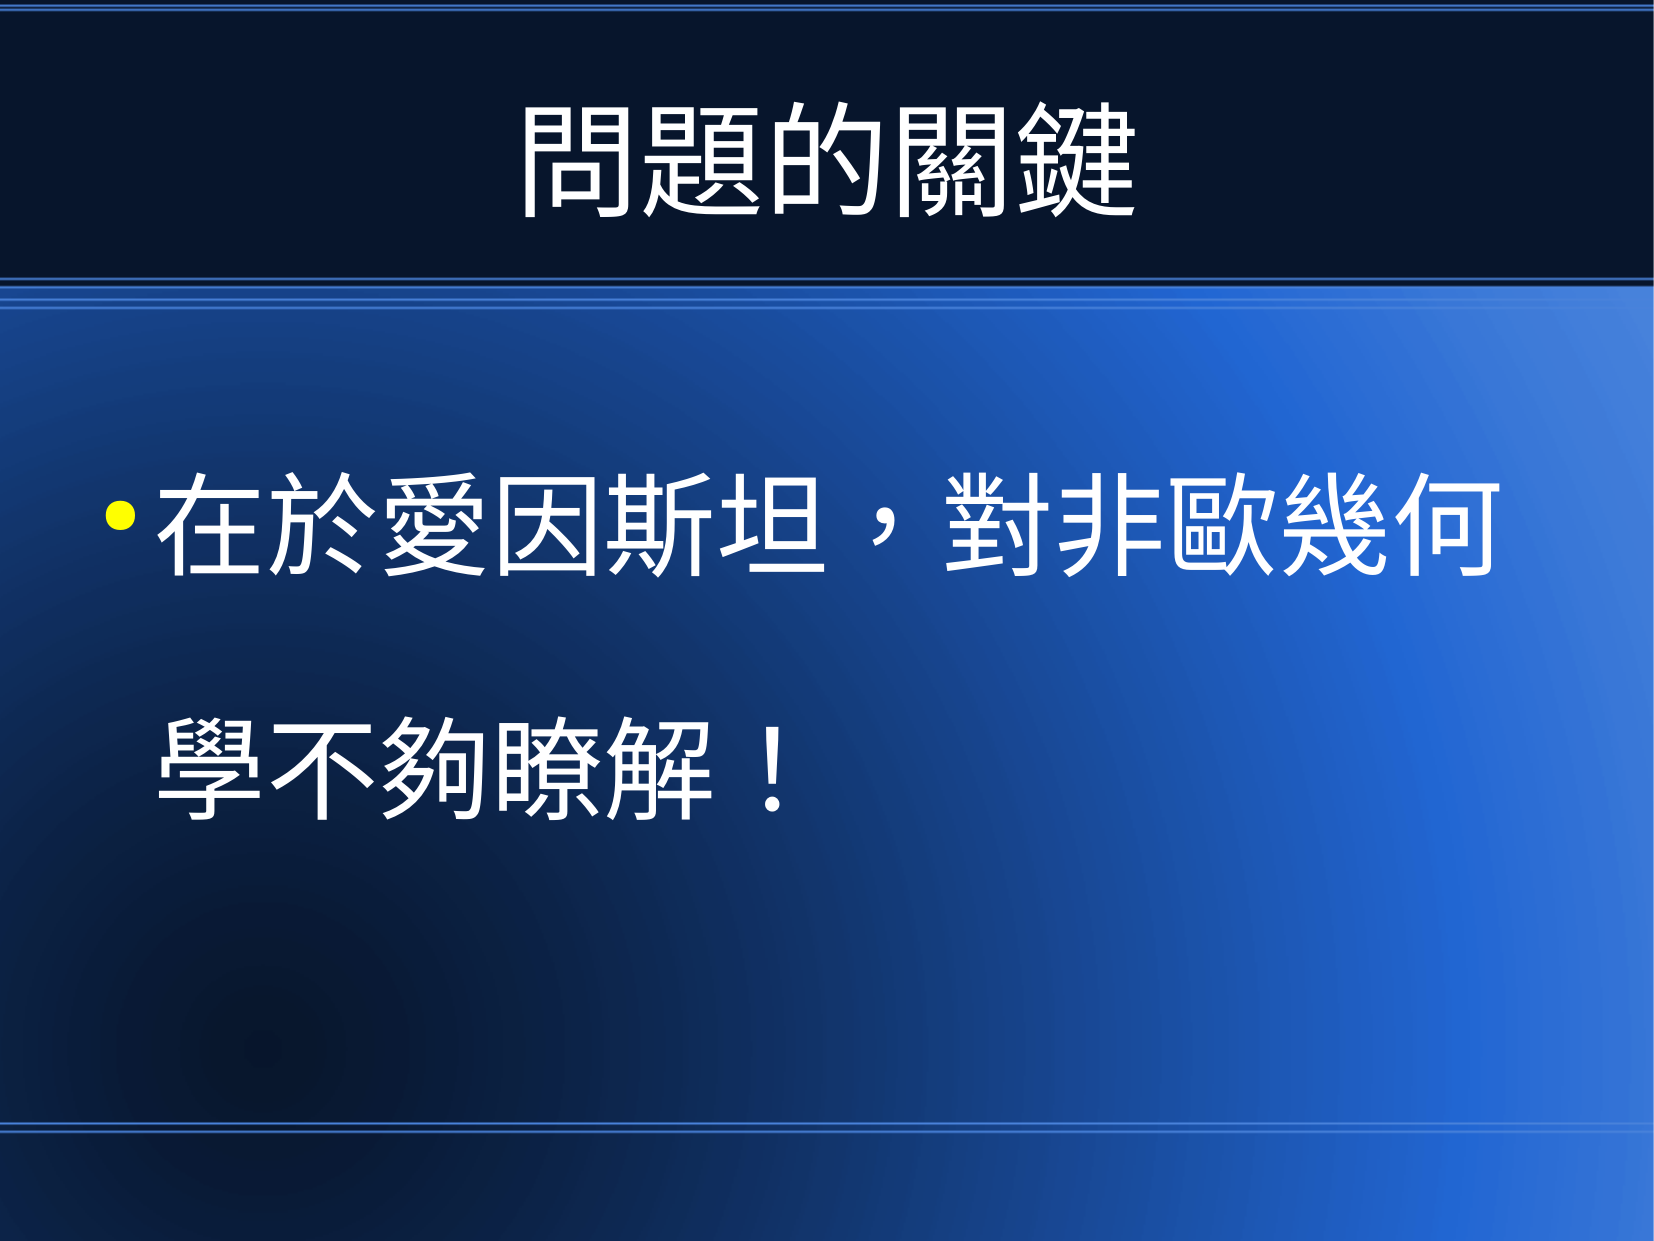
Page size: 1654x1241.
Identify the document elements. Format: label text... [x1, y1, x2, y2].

list 在於愛因斯坦，對非歐幾何學不夠瞭解！ [82, 355, 1571, 1241]
picture [0, 0, 1654, 1241]
title 問題的關鍵 [82, 49, 1571, 257]
